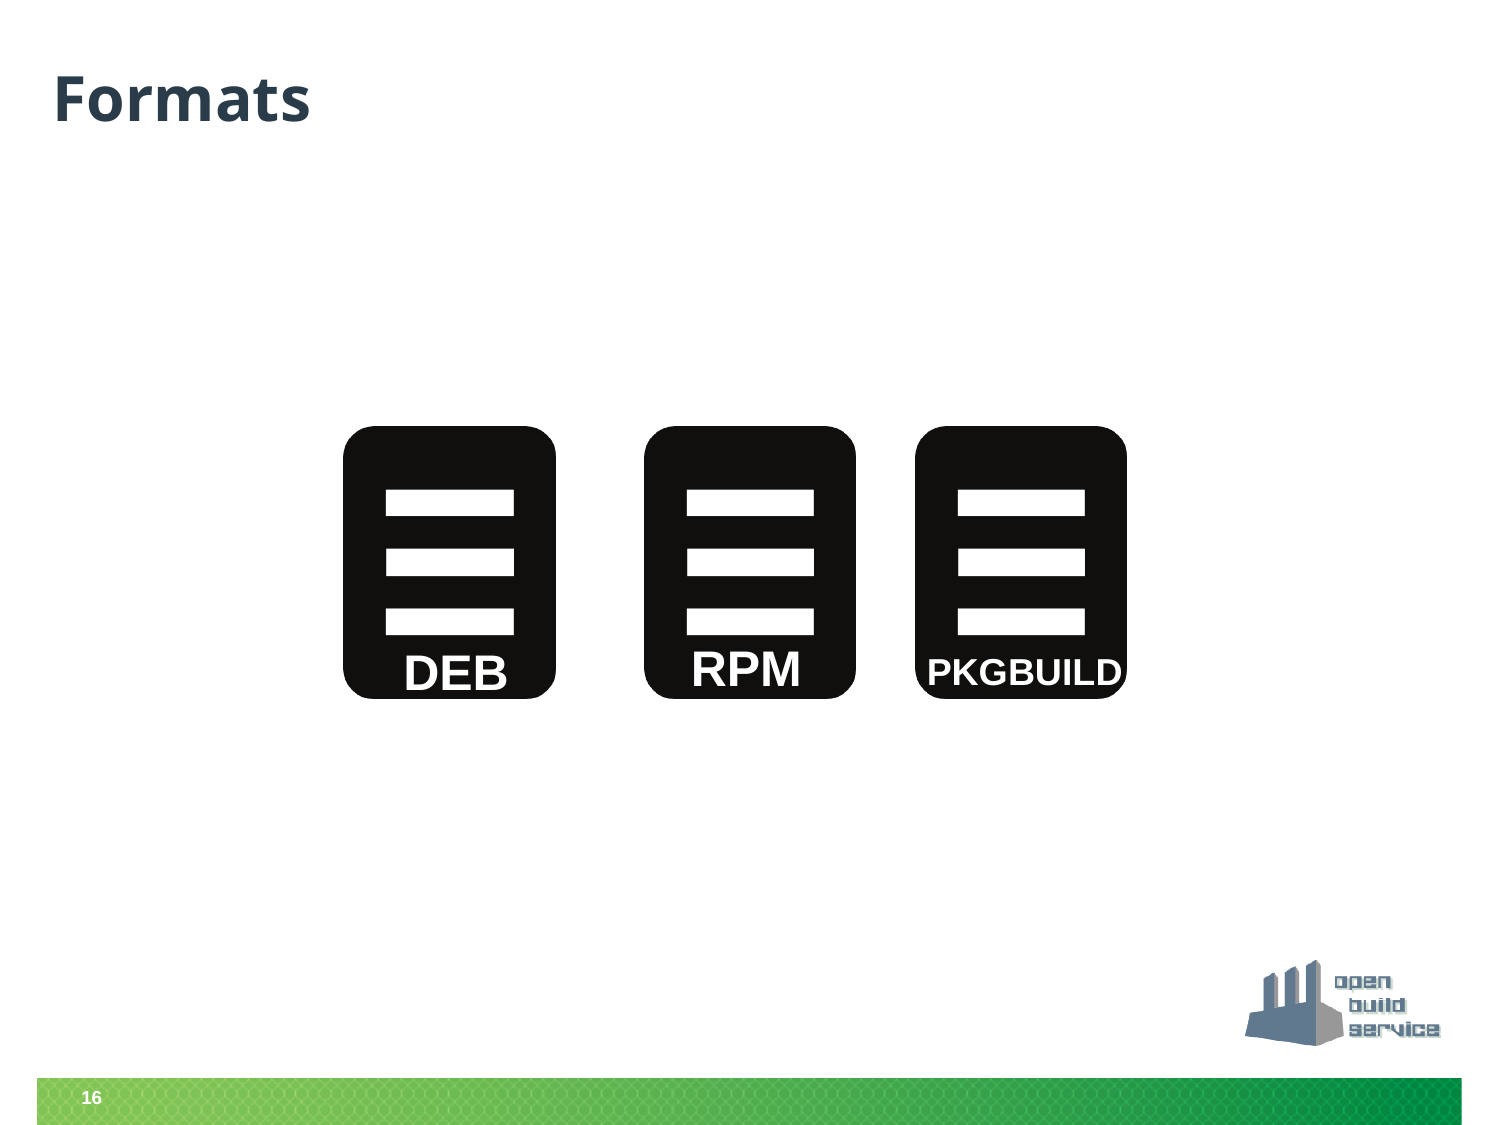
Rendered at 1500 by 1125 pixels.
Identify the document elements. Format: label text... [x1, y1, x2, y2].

text_box DEB [403, 642, 524, 699]
picture [915, 426, 1127, 699]
title Formats [37, 51, 1388, 209]
text_box PKGBUILD [926, 649, 1137, 692]
text_box RPM [690, 638, 811, 695]
picture [343, 426, 556, 699]
picture [37, 1078, 1462, 1125]
picture [644, 426, 856, 699]
picture [1245, 960, 1441, 1046]
